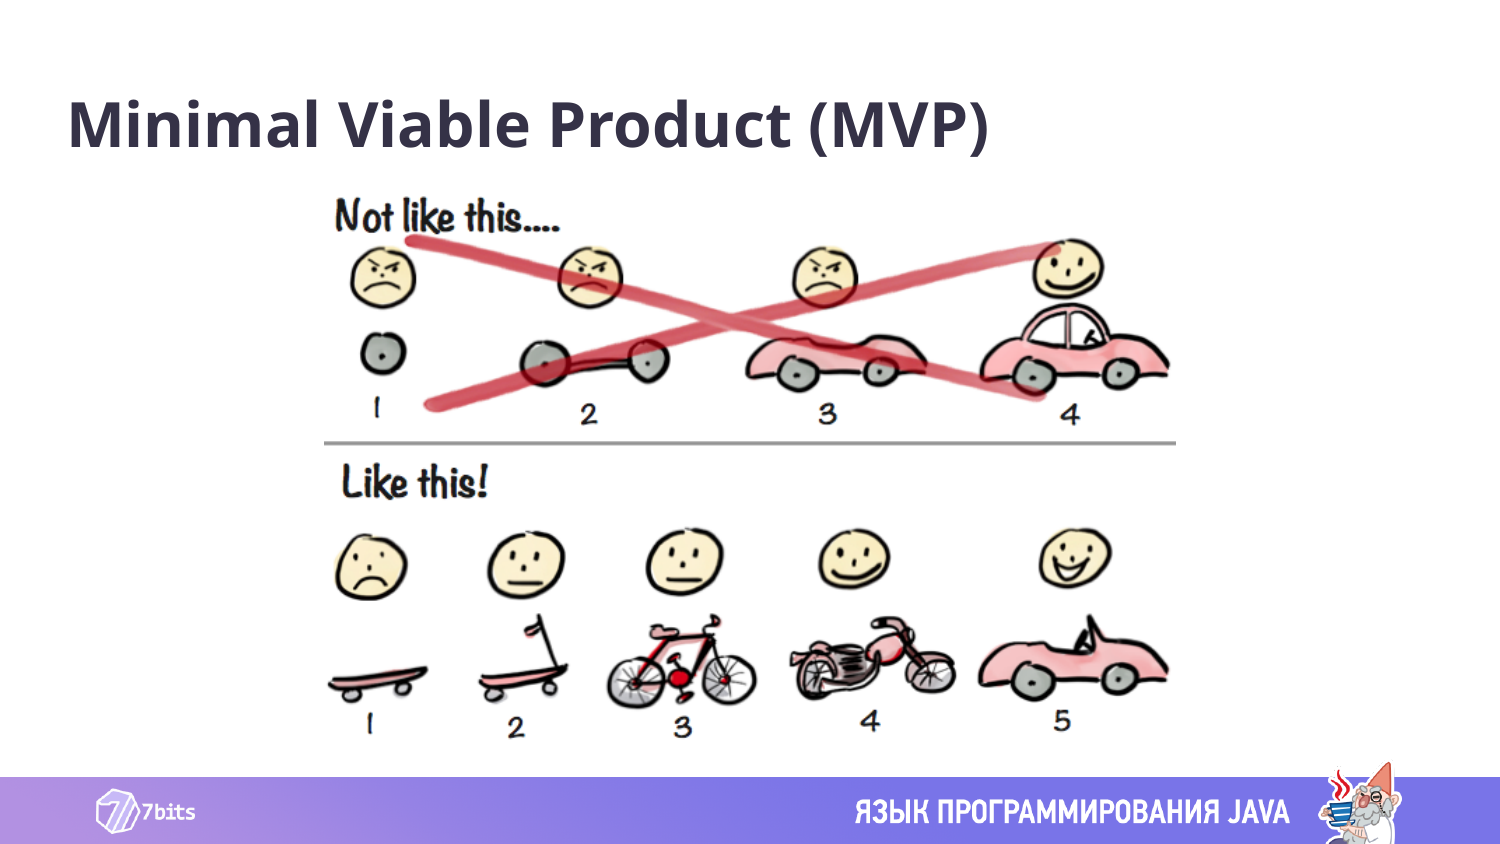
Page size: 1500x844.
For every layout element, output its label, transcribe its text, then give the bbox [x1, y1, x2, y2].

picture [0, 191, 1500, 844]
title Minimal Viable Product (MVP) [51, 69, 1449, 164]
